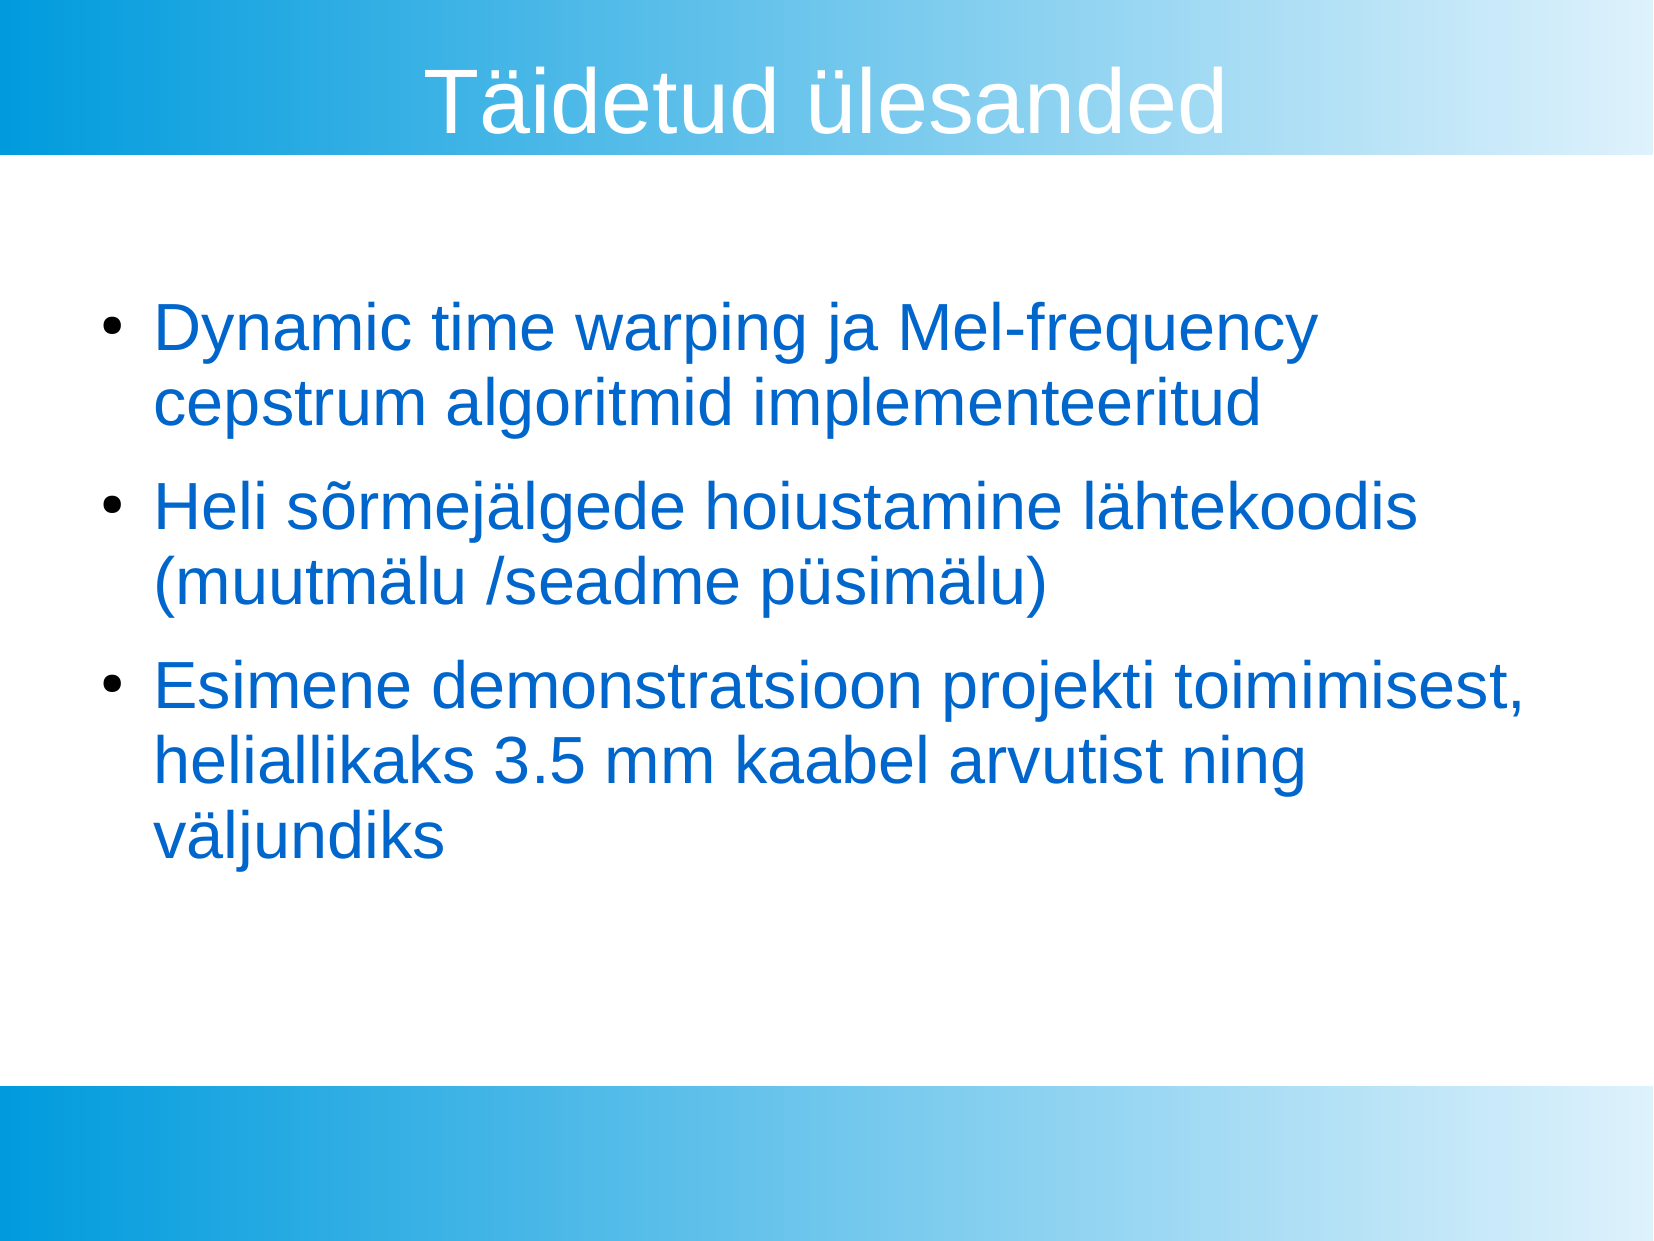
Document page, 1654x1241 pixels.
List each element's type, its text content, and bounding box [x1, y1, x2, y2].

title Täidetud ülesanded [82, 49, 1571, 155]
list Dynamic time warping ja Mel-frequency cepstrum algoritmid implementeeritud Heli sõrmejälgede hoiustamine lähtekoodis (muutmälu /seadme püsimälu) Esimene demonstratsioon projekti toimimisest, heliallikaks 3.5 mm kaabel arvutist ning väljundiks [82, 290, 1571, 1010]
